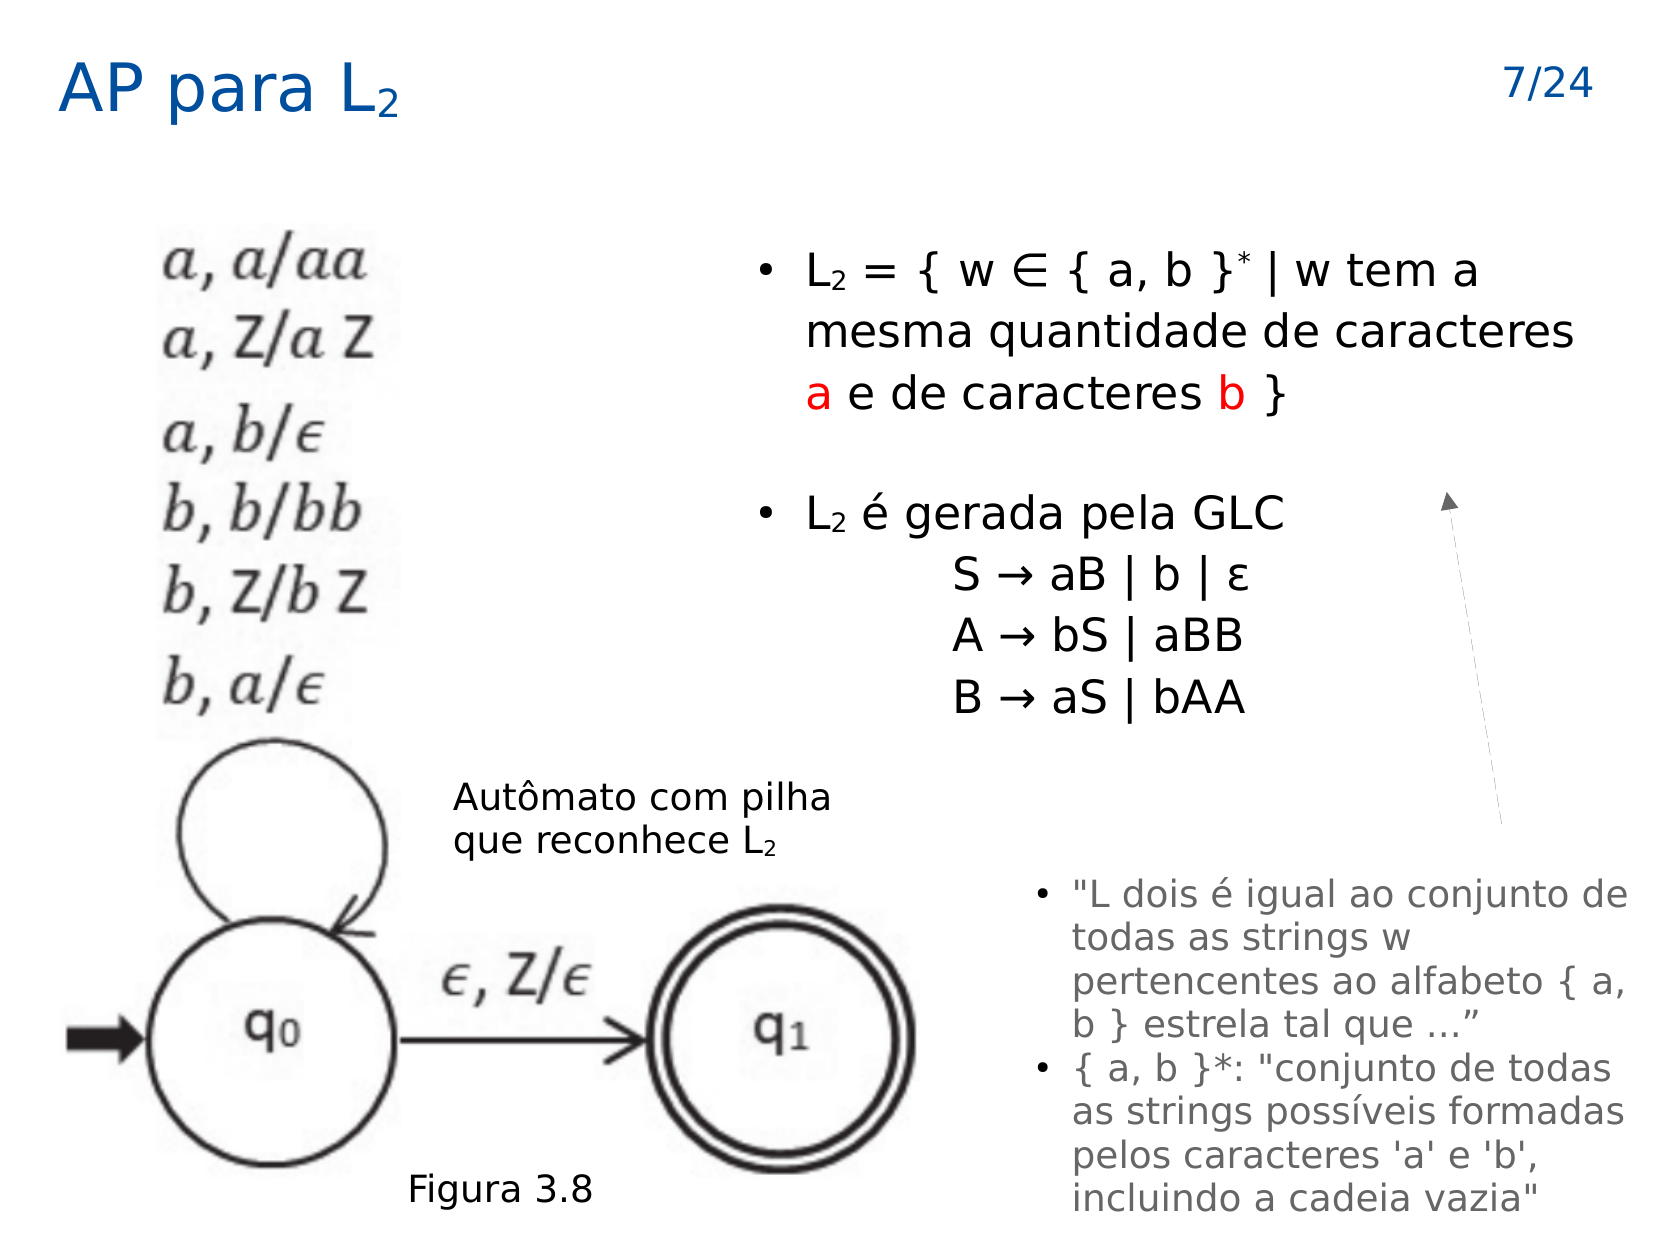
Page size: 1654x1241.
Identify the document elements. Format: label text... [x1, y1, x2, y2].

list L2 = { w ∈ { a, b }* | w tem a mesma quantidade de caracteres a e de caracteres b } L2 é gerada pela GLC S → aB | b | ε A → bS | aBB B → aS | bAA [757, 236, 1614, 825]
text_box "L dois é igual ao conjunto de todas as strings w pertencentes ao alfabeto { a, b } estrela tal que ...” { a, b }*: "conjunto de todas as strings possíveis formadas pelos caracteres 'a' e 'b', incluindo a cadeia vazia" [1021, 865, 1654, 1241]
text_box Autômato com pilha que reconhece L2 [438, 767, 920, 880]
picture [59, 223, 920, 1182]
title AP para L2 [59, 29, 1625, 148]
text_box Figura 3.8 [392, 1160, 679, 1231]
